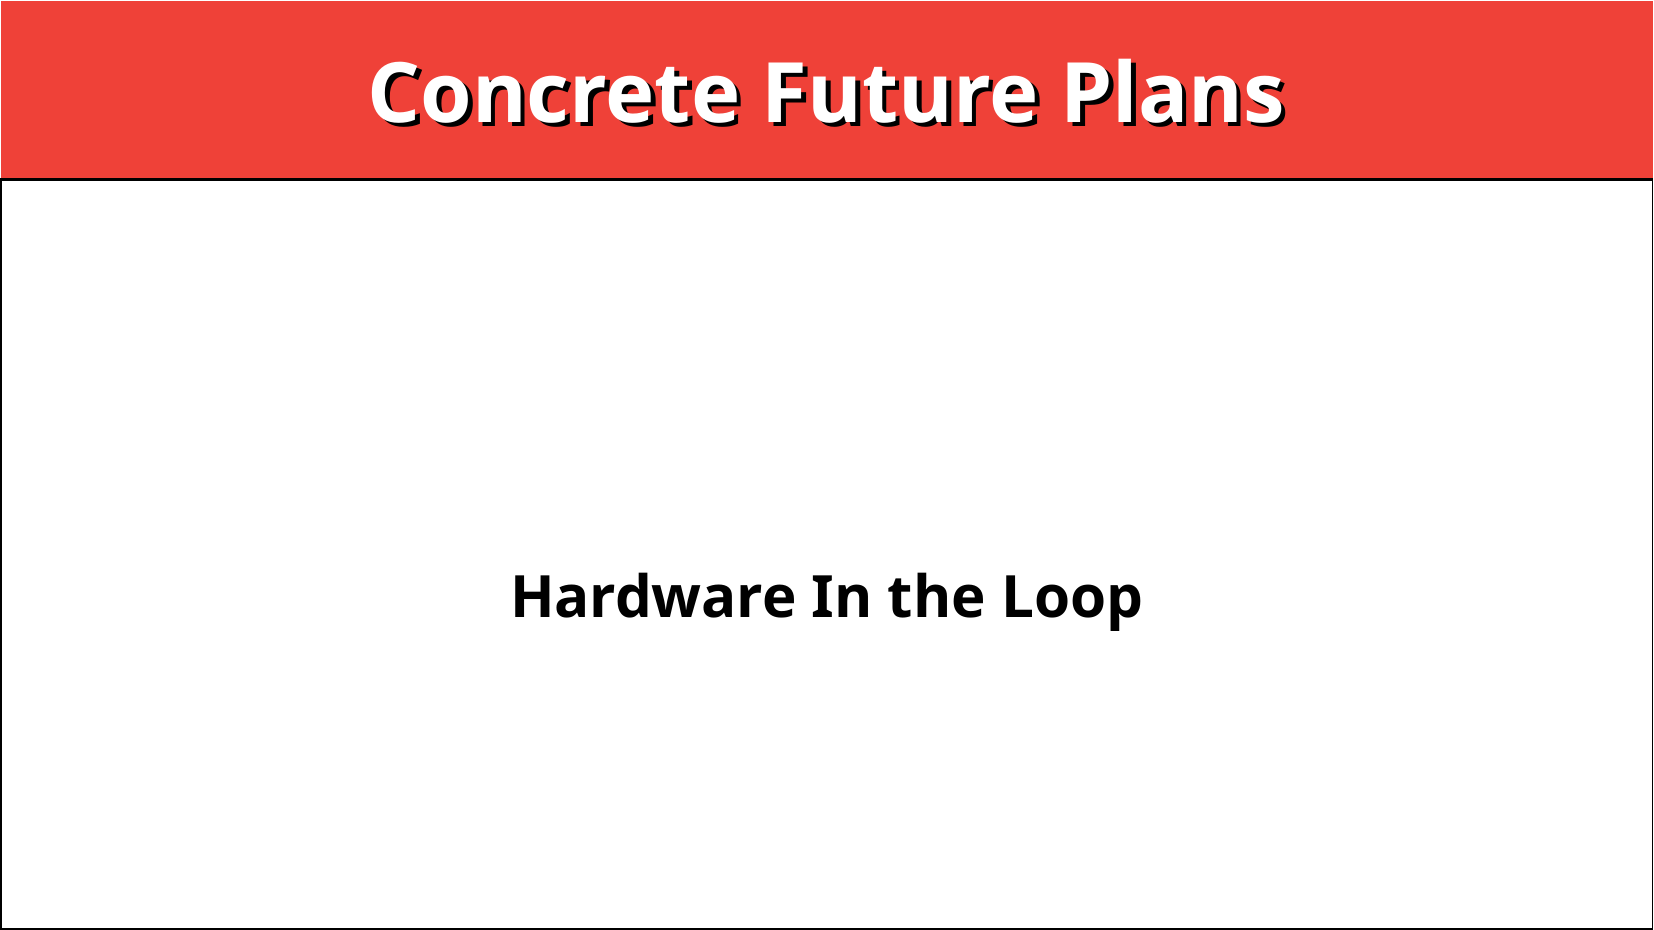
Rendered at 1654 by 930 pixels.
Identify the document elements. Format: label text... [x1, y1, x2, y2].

text_box Hardware In the Loop [0, 179, 1653, 930]
text_box Concrete Future Plans [0, 0, 1653, 179]
